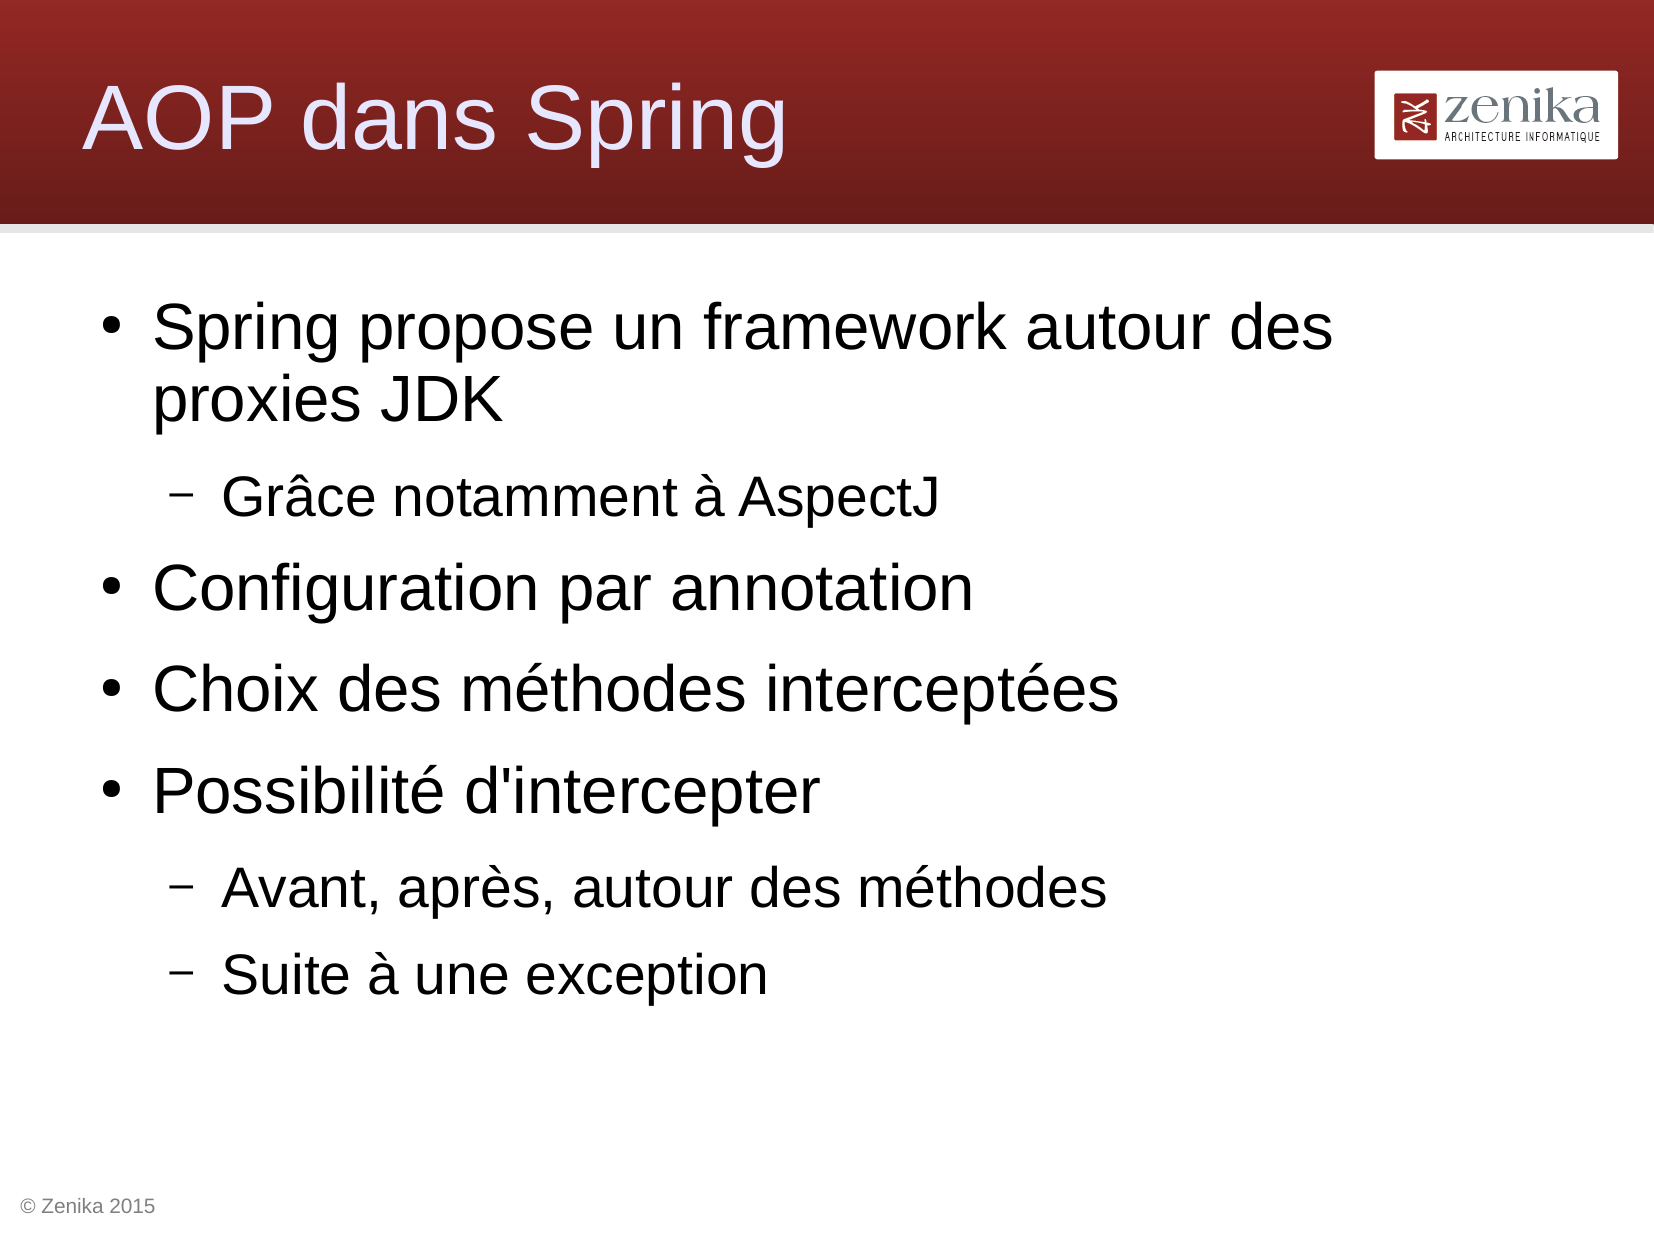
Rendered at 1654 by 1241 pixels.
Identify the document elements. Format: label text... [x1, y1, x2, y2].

list Spring propose un framework autour des proxies JDK Grâce notamment à AspectJ Configuration par annotation Choix des méthodes interceptées Possibilité d'intercepter Avant, après, autour des méthodes Suite à une exception [82, 290, 1538, 1010]
picture [1571, 82, 1600, 149]
title AOP dans Spring [82, 13, 1571, 222]
